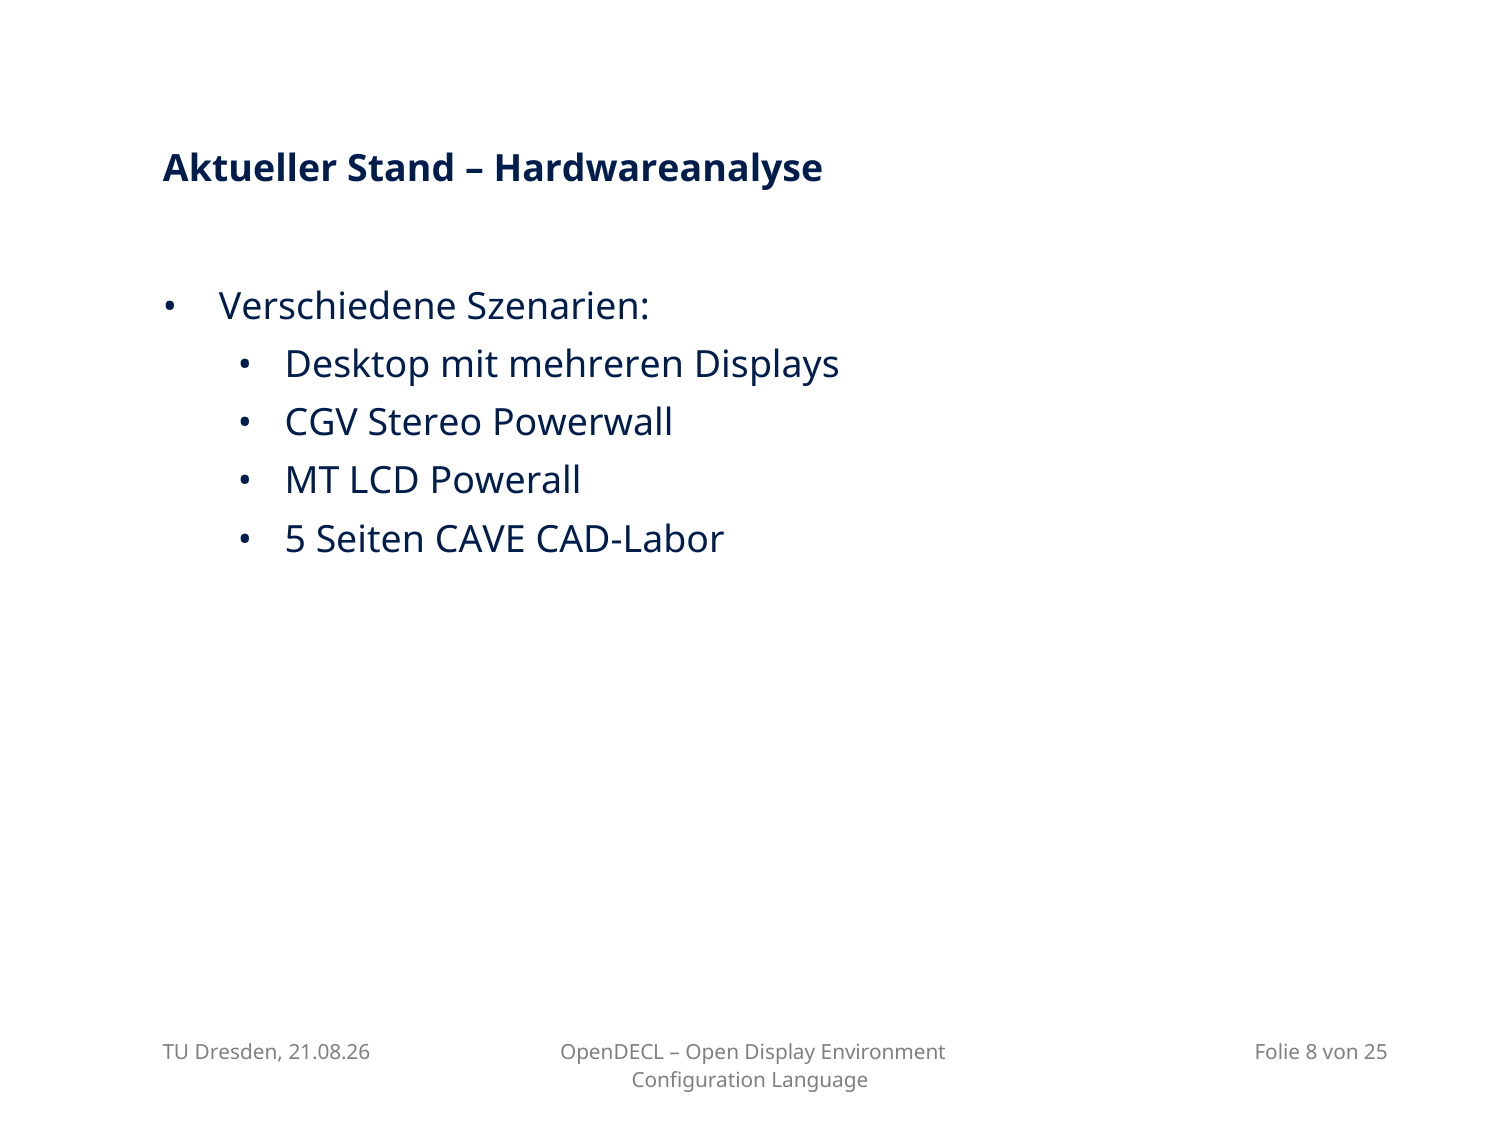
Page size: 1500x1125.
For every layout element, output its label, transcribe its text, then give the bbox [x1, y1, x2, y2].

list Aktueller Stand – Hardwareanalyse Verschiedene Szenarien: Desktop mit mehreren Displays CGV Stereo Powerwall MT LCD Powerall 5 Seiten CAVE CAD-Labor [162, 133, 1418, 709]
